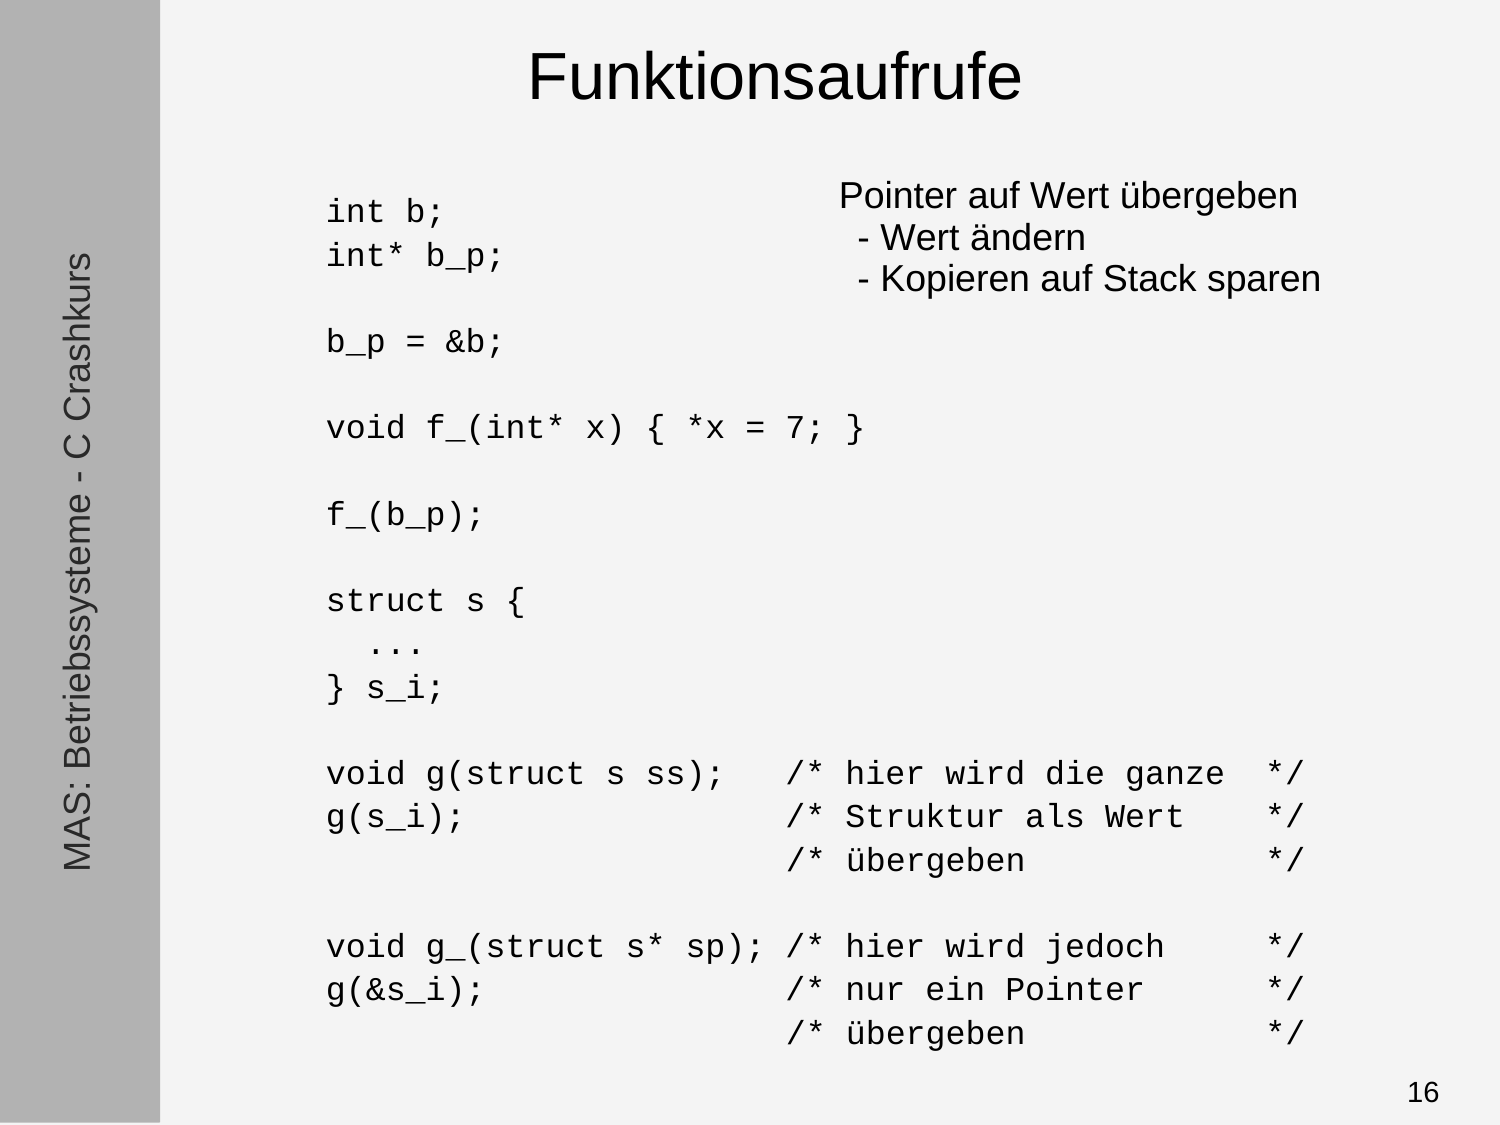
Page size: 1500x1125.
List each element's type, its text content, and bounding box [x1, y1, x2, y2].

text_box [212, 162, 833, 325]
text_box [0, 0, 160, 1122]
text_box Pointer auf Wert übergeben - Wert ändern - Kopieren auf Stack sparen [823, 168, 1389, 375]
text_box 9 [1407, 1074, 1460, 1112]
text_box int b; int* b_p; b_p = &b; void f_(int* x) { *x = 7; } f_(b_p); struct s { ... } s_i; void g(struct s ss); /* hier wird die ganze */ g(s_i); /* Struktur als Wert */ /* übergeben */ void g_(struct s* sp); /* hier wird jedoch */ g(&s_i); /* nur ein Pointer */ /* übergeben */ [237, 187, 1475, 1125]
text_box MAS: Betriebssysteme - C Crashkurs [46, 1, 125, 1124]
text_box Funktionsaufrufe [512, 27, 1040, 122]
